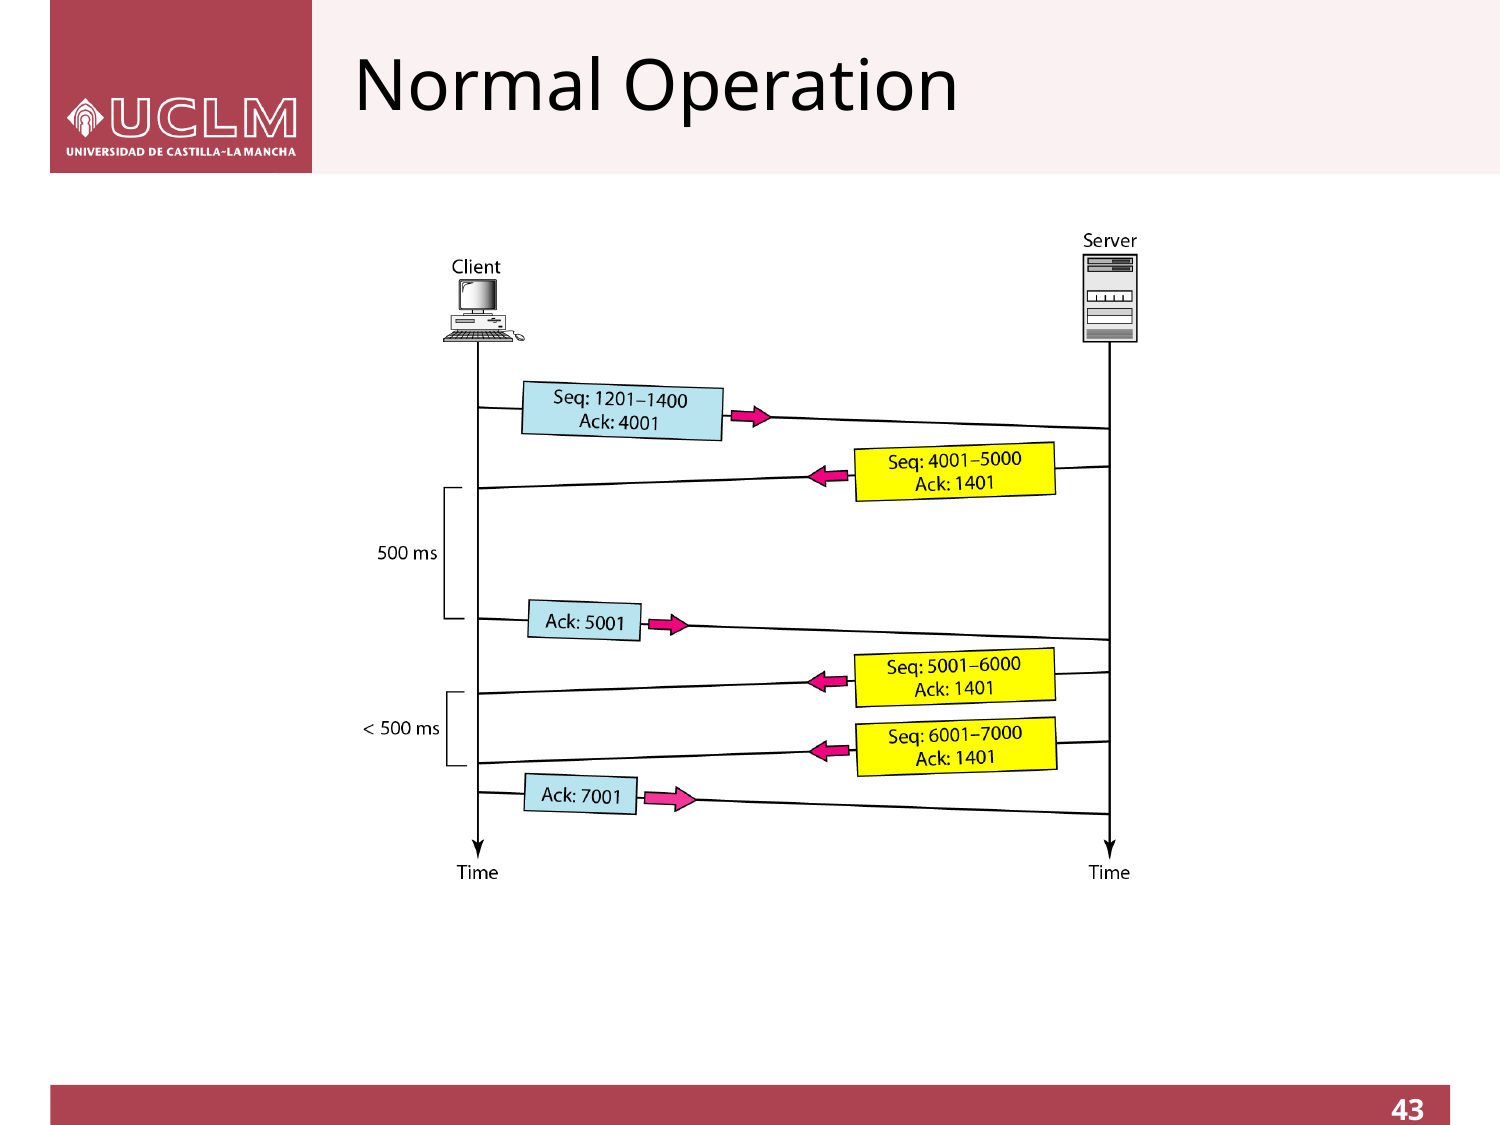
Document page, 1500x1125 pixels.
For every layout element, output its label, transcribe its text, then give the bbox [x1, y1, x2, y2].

picture [362, 230, 1138, 884]
title Normal Operation [353, 6, 1425, 168]
picture [50, 0, 312, 173]
